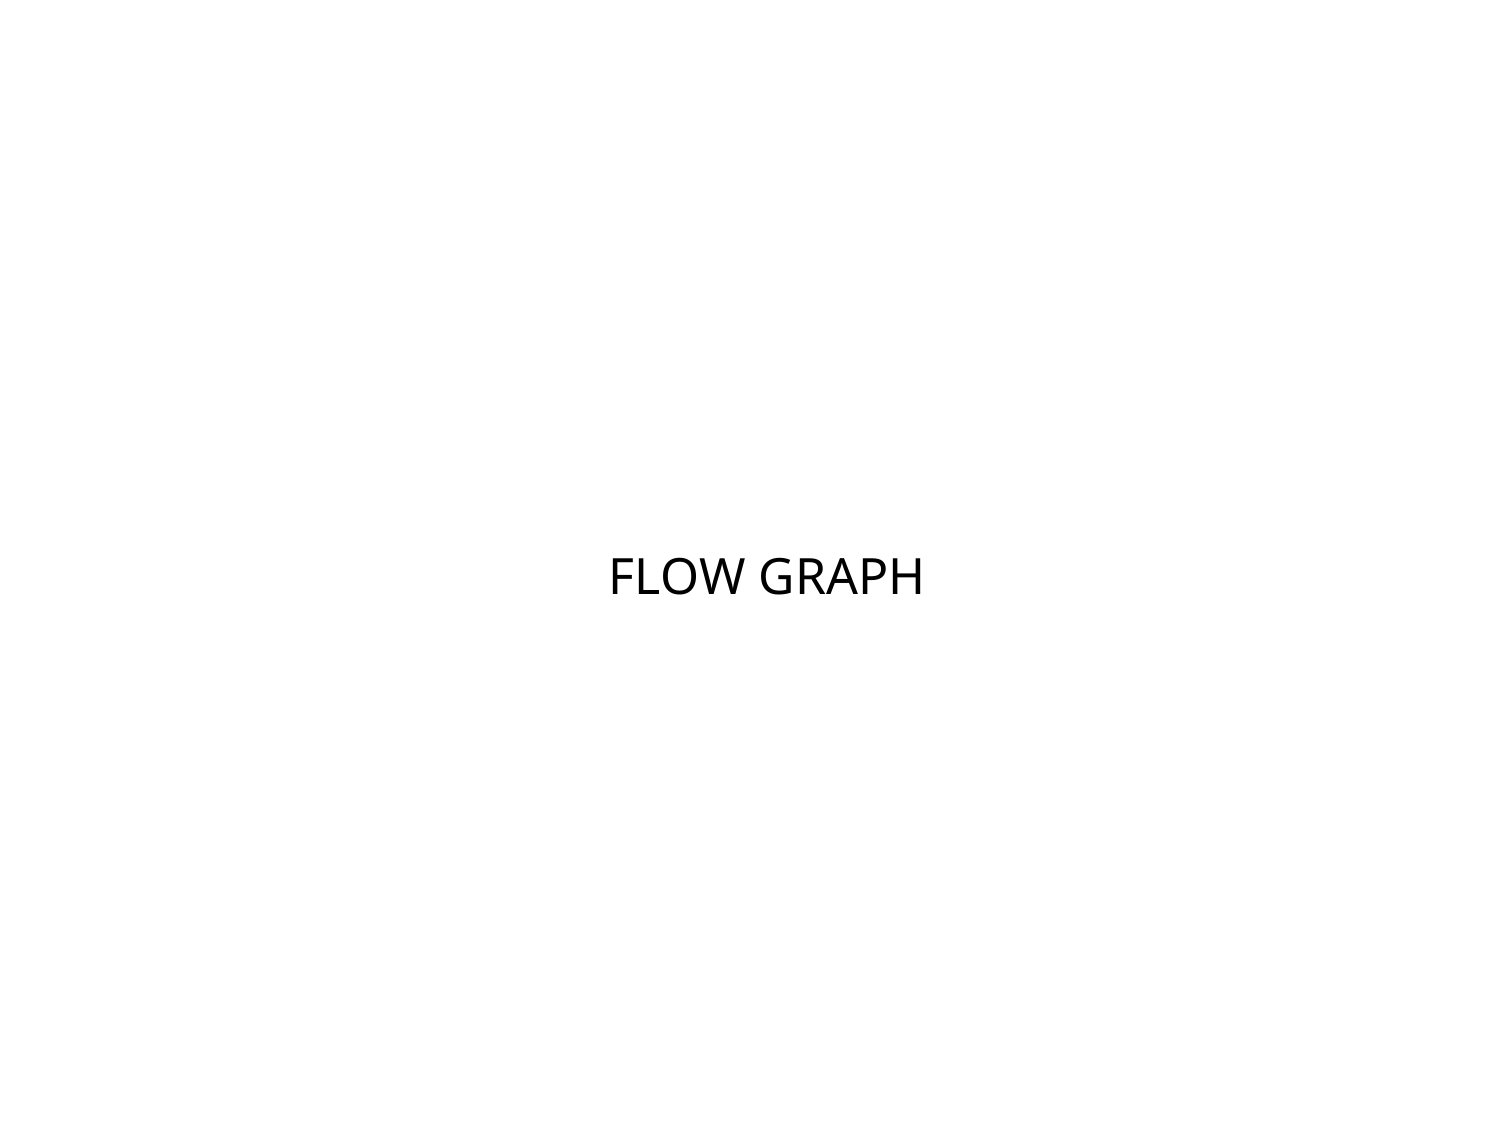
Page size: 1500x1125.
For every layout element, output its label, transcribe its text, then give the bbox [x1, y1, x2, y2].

subtitle FLOW GRAPH [175, 217, 1359, 934]
